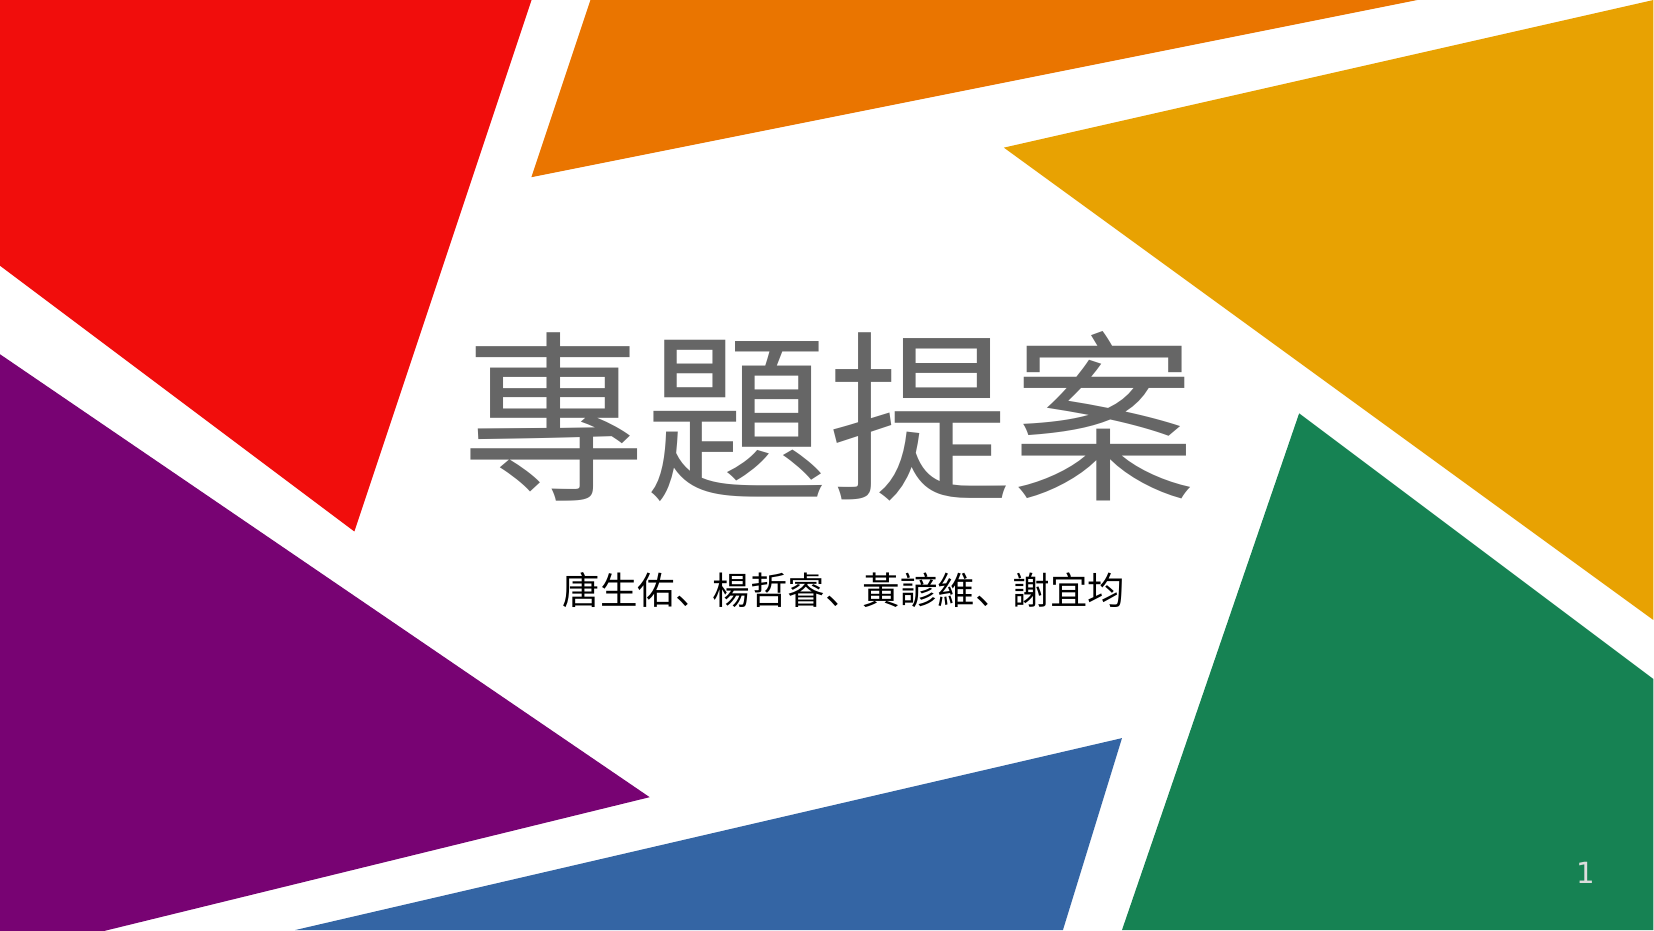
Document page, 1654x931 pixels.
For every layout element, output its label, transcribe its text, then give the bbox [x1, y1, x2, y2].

list 專題提案 [299, 316, 1275, 600]
text_box 唐生佑、楊哲睿、黃諺維、謝宜均 [450, 562, 1238, 621]
